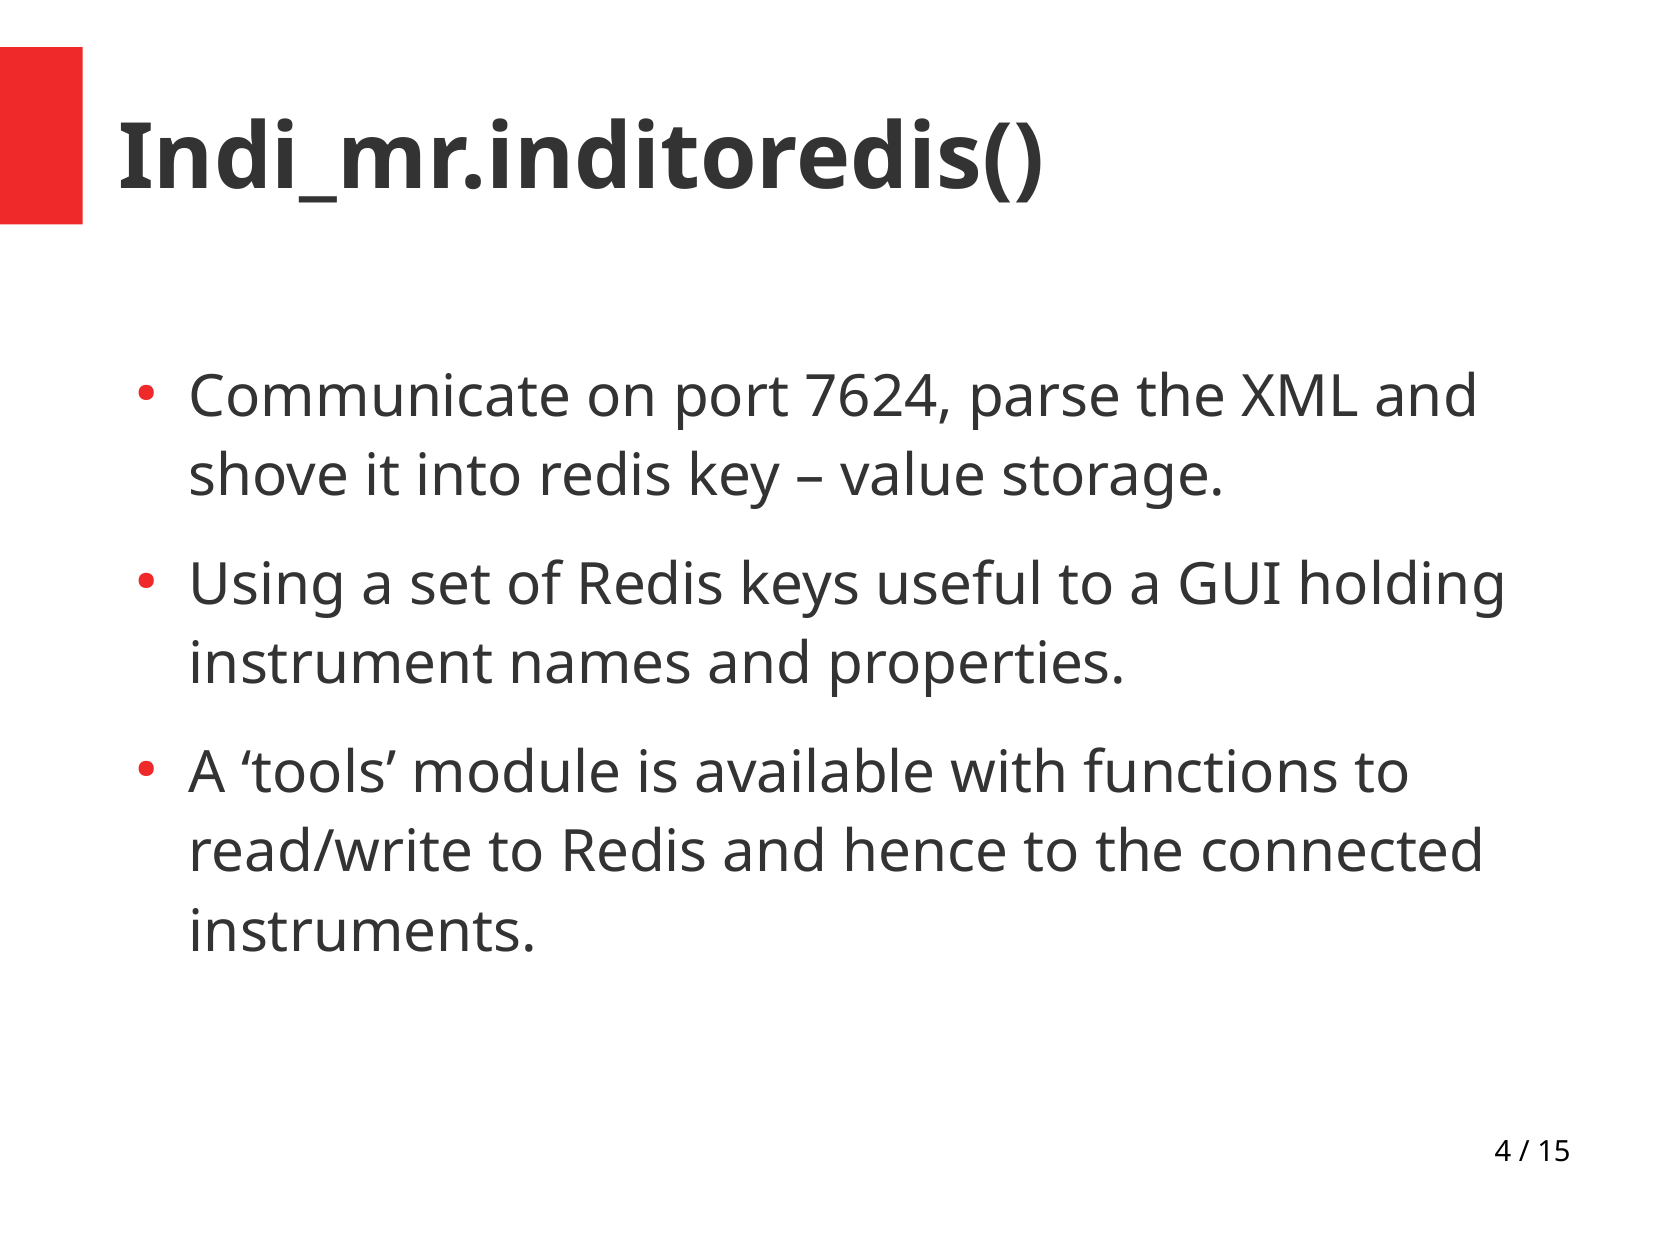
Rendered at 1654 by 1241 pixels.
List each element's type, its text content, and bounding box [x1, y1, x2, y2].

list Communicate on port 7624, parse the XML and shove it into redis key – value storage. Using a set of Redis keys useful to a GUI holding instrument names and properties. A ‘tools’ module is available with functions to read/write to Redis and hence to the connected instruments. [118, 354, 1536, 1074]
title Indi_mr.inditoredis() [118, 49, 1571, 257]
